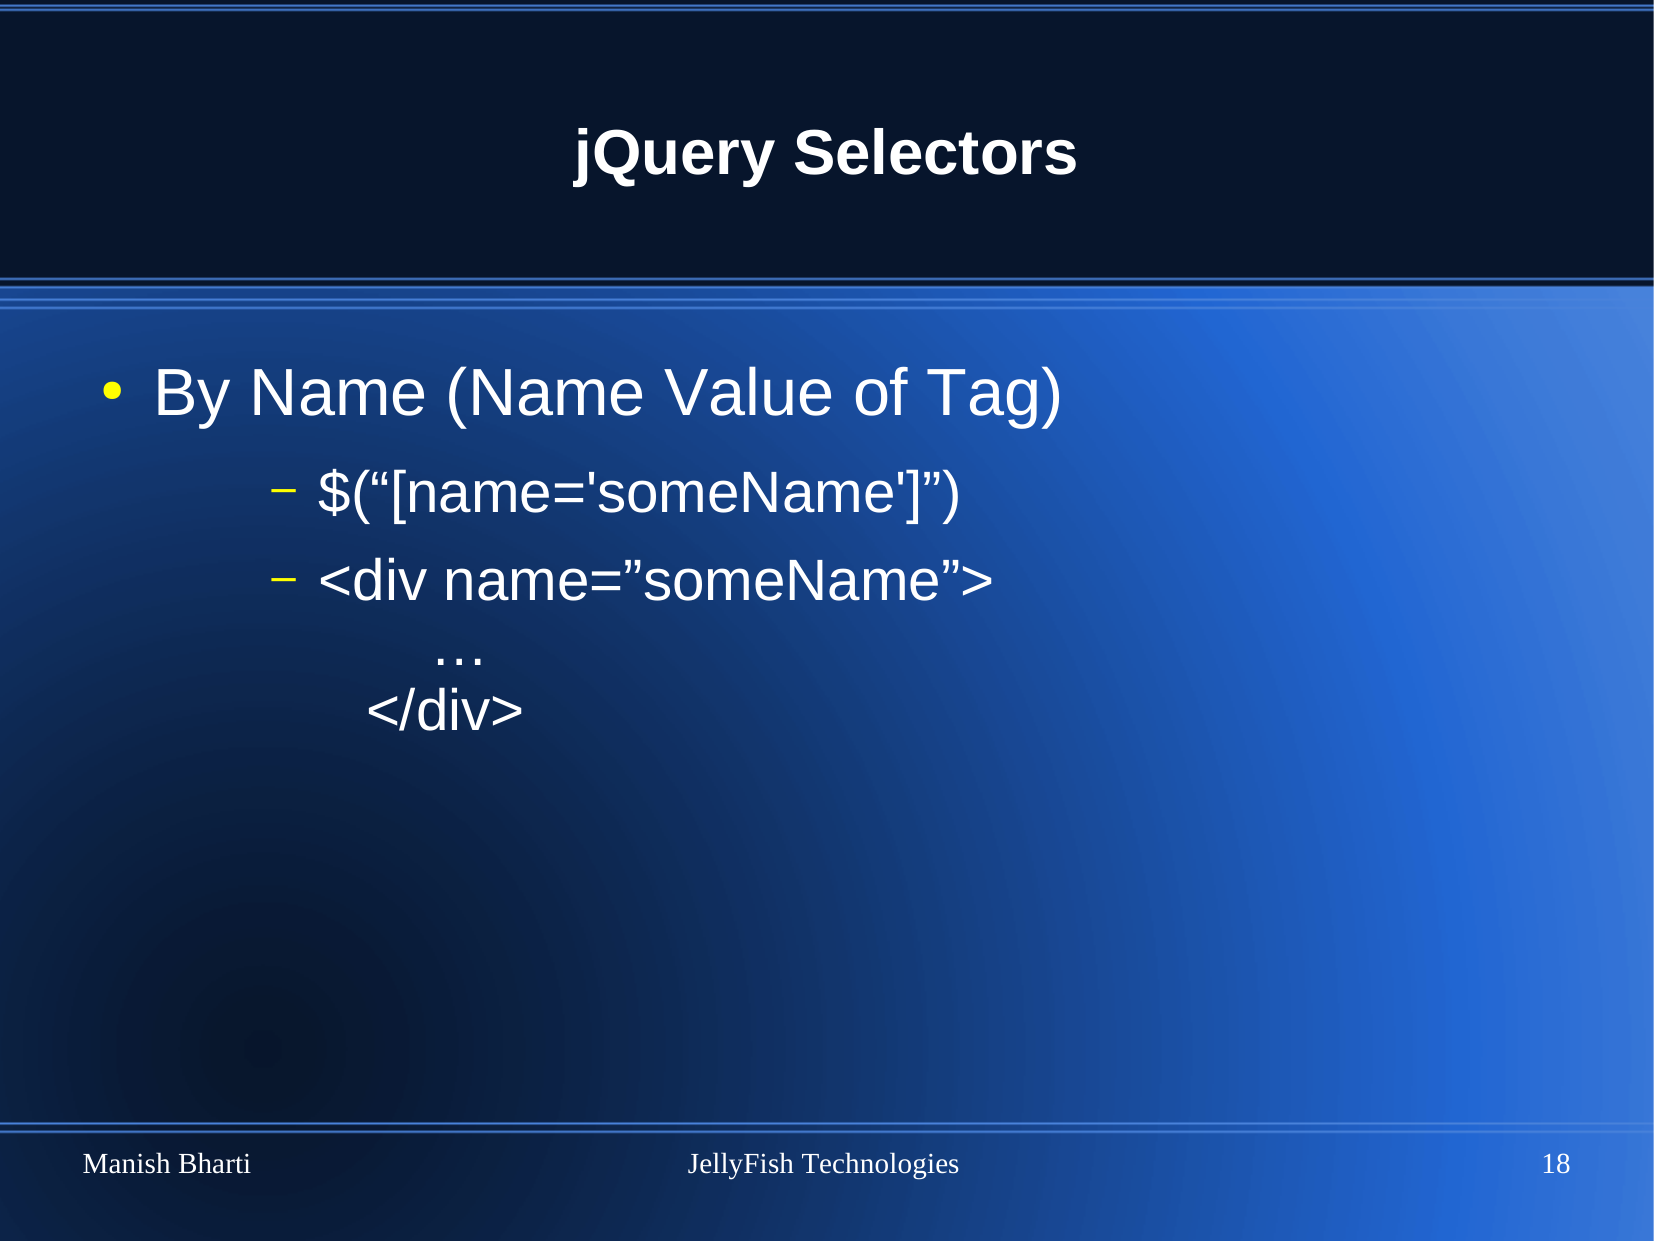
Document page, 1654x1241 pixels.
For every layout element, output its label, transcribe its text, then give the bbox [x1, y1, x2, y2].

picture [0, 0, 1654, 1241]
title jQuery Selectors [82, 49, 1571, 257]
list By Name (Name Value of Tag) $(“[name='someName']”) <div name=”someName”> … </div> [82, 355, 1571, 1075]
